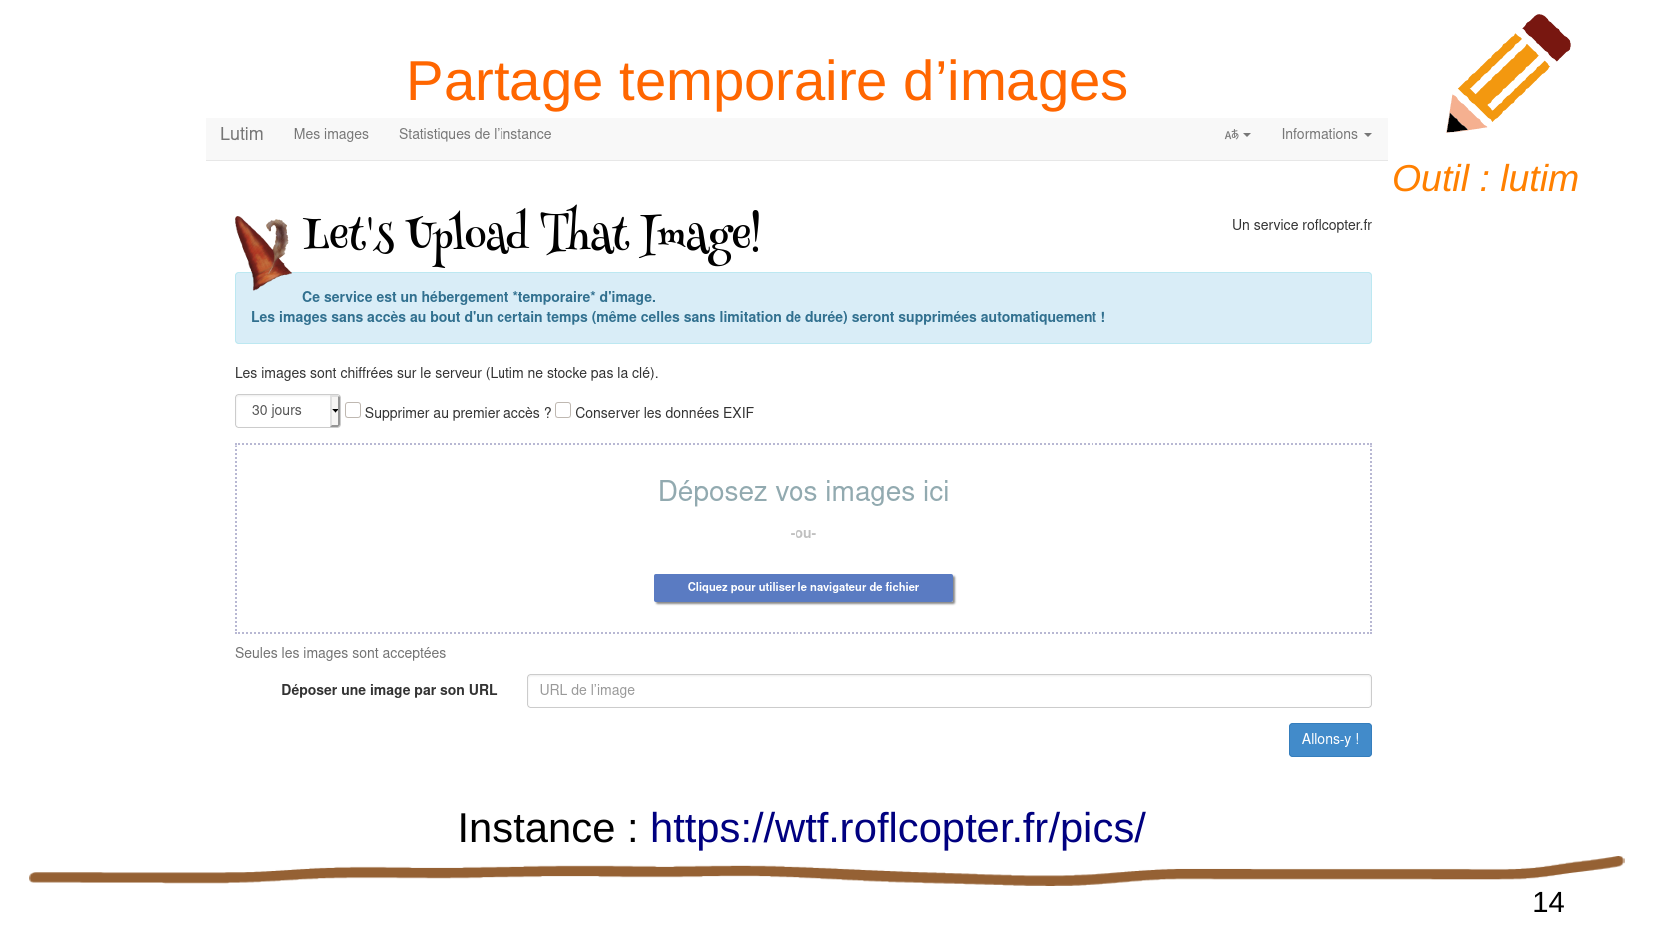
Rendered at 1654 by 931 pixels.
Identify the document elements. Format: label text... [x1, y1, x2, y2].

picture [206, 118, 1388, 773]
text_box Outil : lutim [1377, 149, 1595, 207]
title Partage temporaire d’images [88, 29, 1447, 133]
picture [1446, 14, 1571, 133]
text_box Instance : https://wtf.roflcopter.fr/pics/ [442, 797, 1162, 859]
picture [29, 856, 1625, 886]
